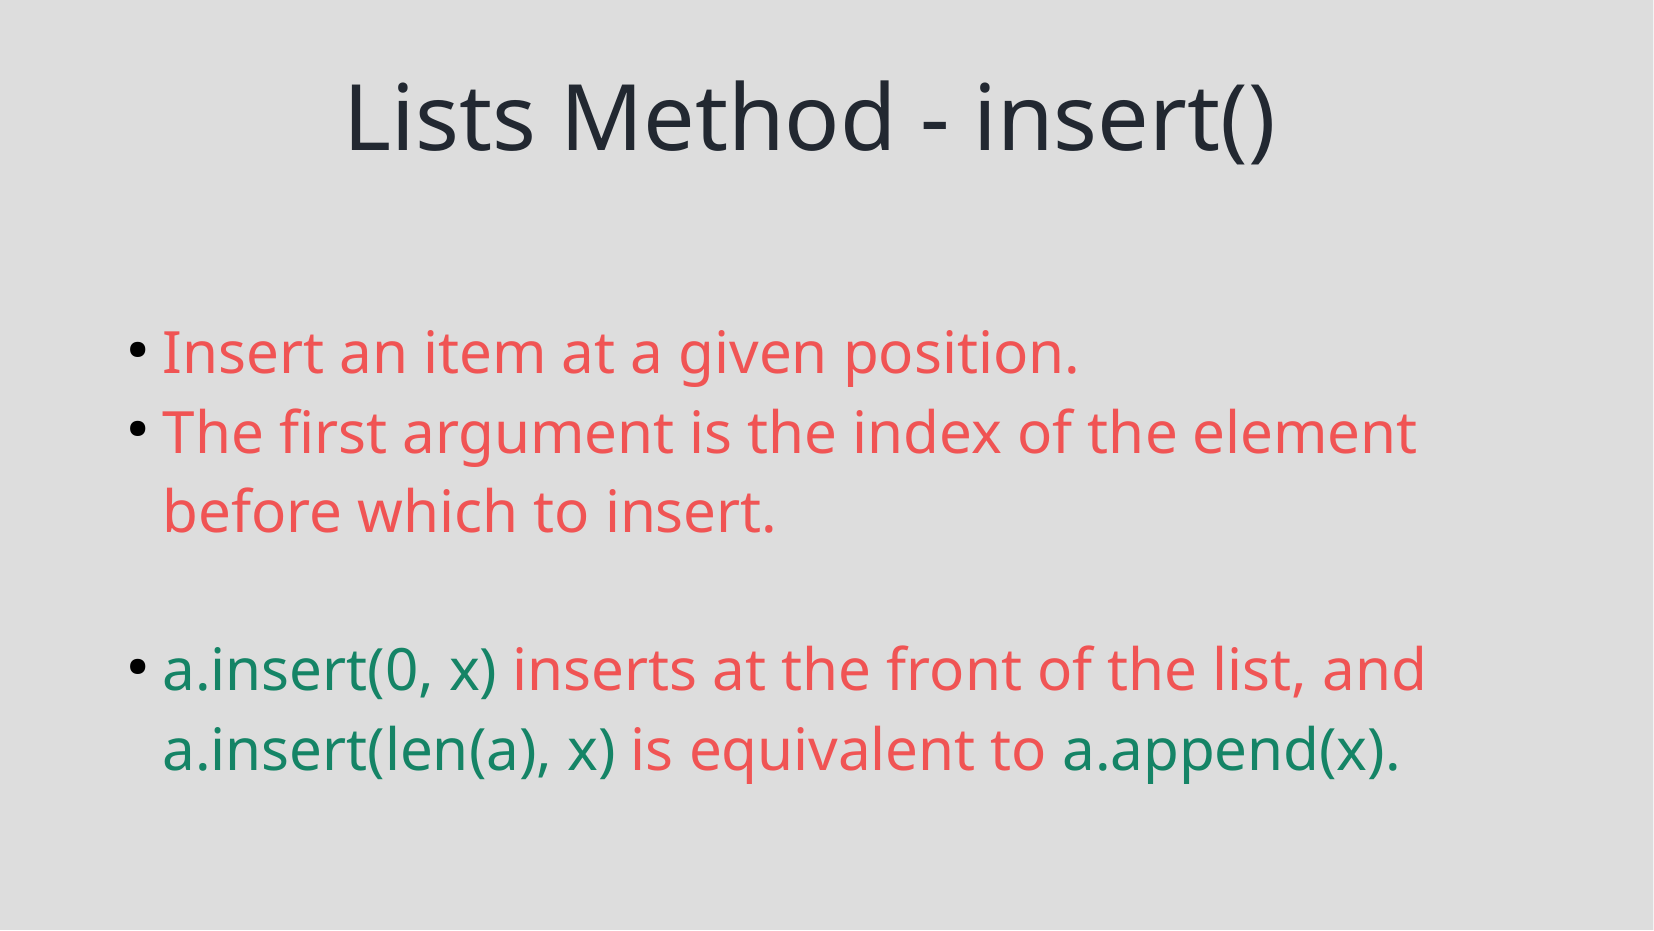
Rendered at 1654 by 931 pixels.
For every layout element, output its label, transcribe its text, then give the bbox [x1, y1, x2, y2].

text_box Insert an item at a given position. The first argument is the index of the element before which to insert. a.insert(0, x) inserts at the front of the list, and a.insert(len(a), x) is equivalent to a.append(x). [112, 225, 1613, 816]
title Lists Method - insert() [82, 37, 1538, 193]
